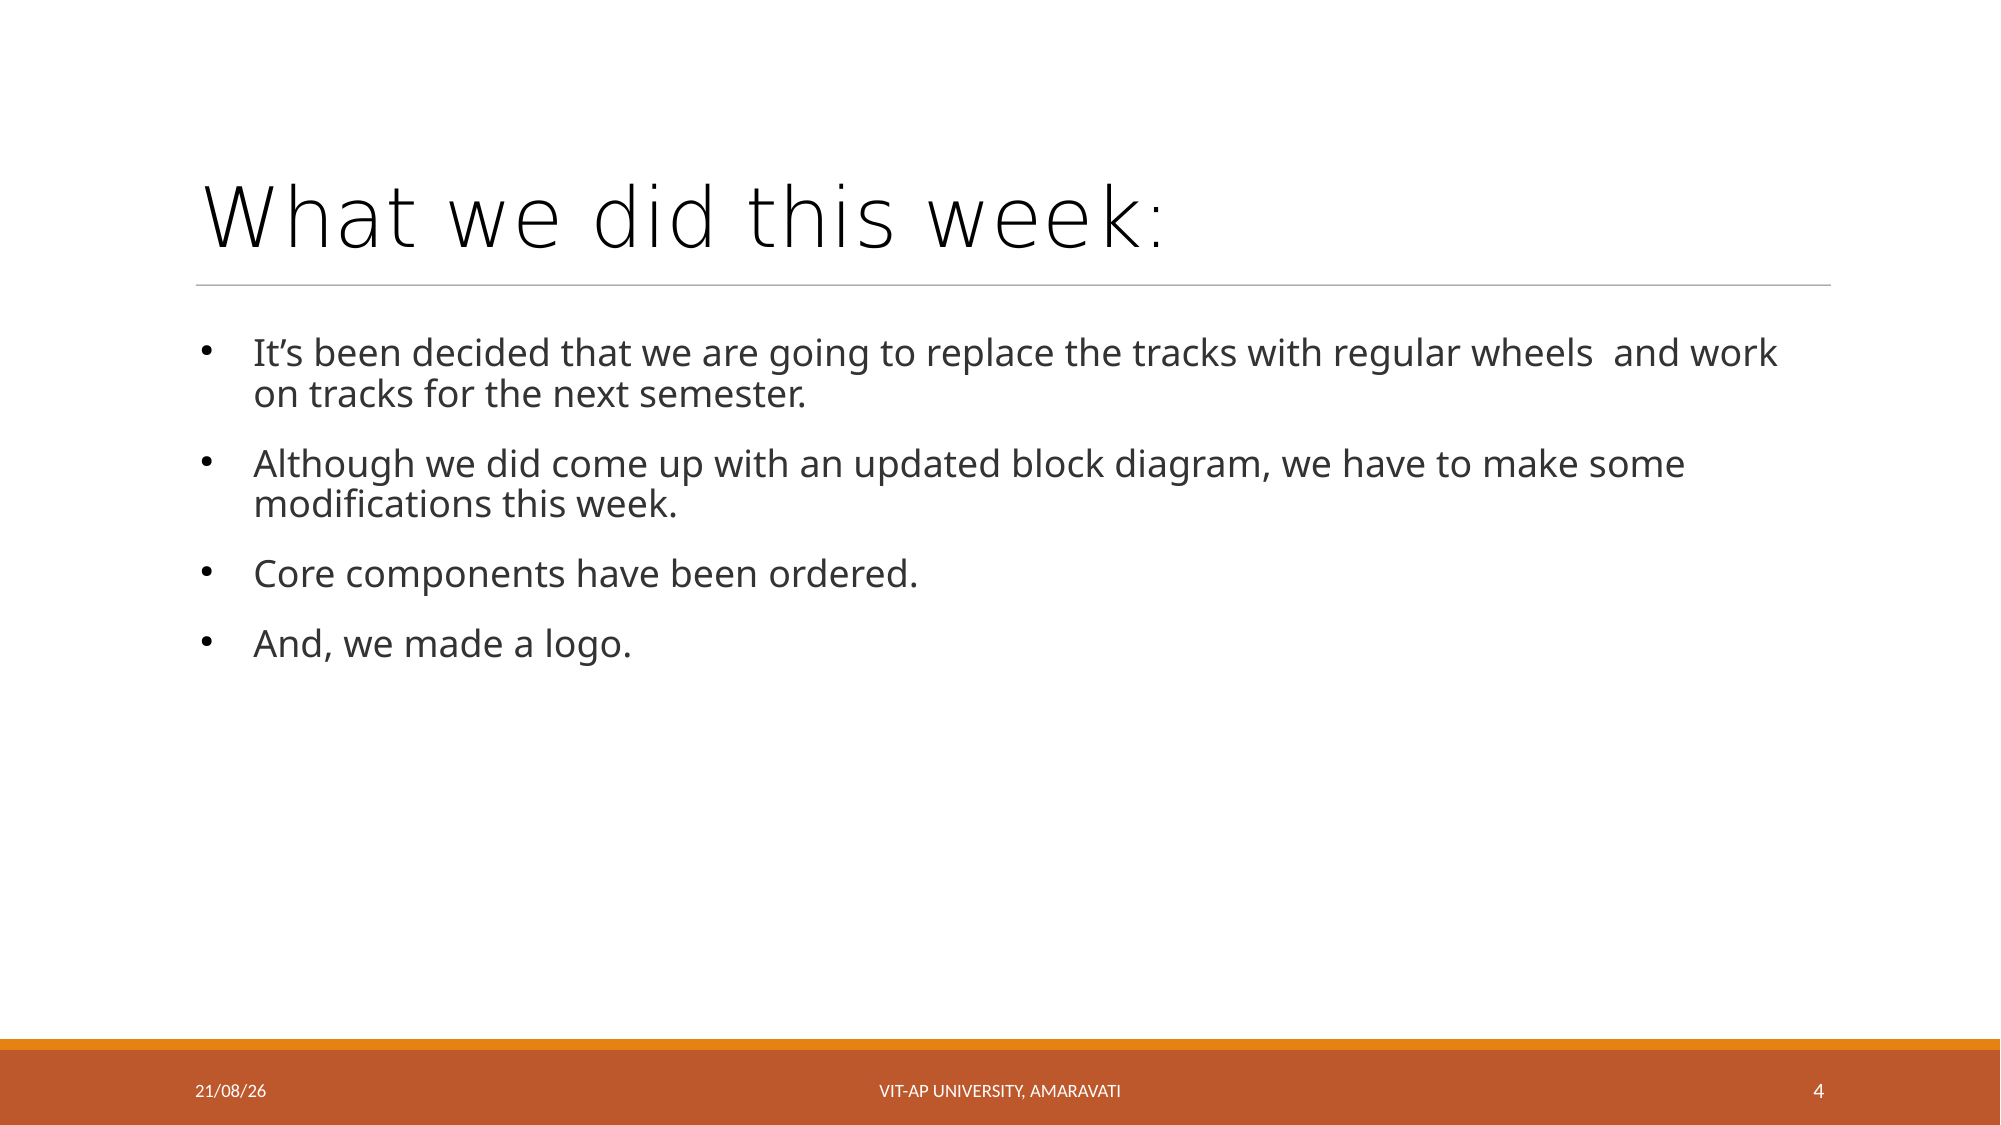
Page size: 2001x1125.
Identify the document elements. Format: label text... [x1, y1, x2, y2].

footer VIT-AP University, Amaravati [604, 1059, 1396, 1120]
slide_number 30/09/17 [180, 1059, 586, 1120]
title What we did this week: [184, 125, 1835, 273]
slide_number <number> [1624, 1059, 1840, 1120]
list It’s been decided that we are going to replace the tracks with regular wheels and work on tracks for the next semester. Although we did come up with an updated block diagram, we have to make some modifications this week. Core components have been ordered. And, we made a logo. [182, 326, 1833, 987]
